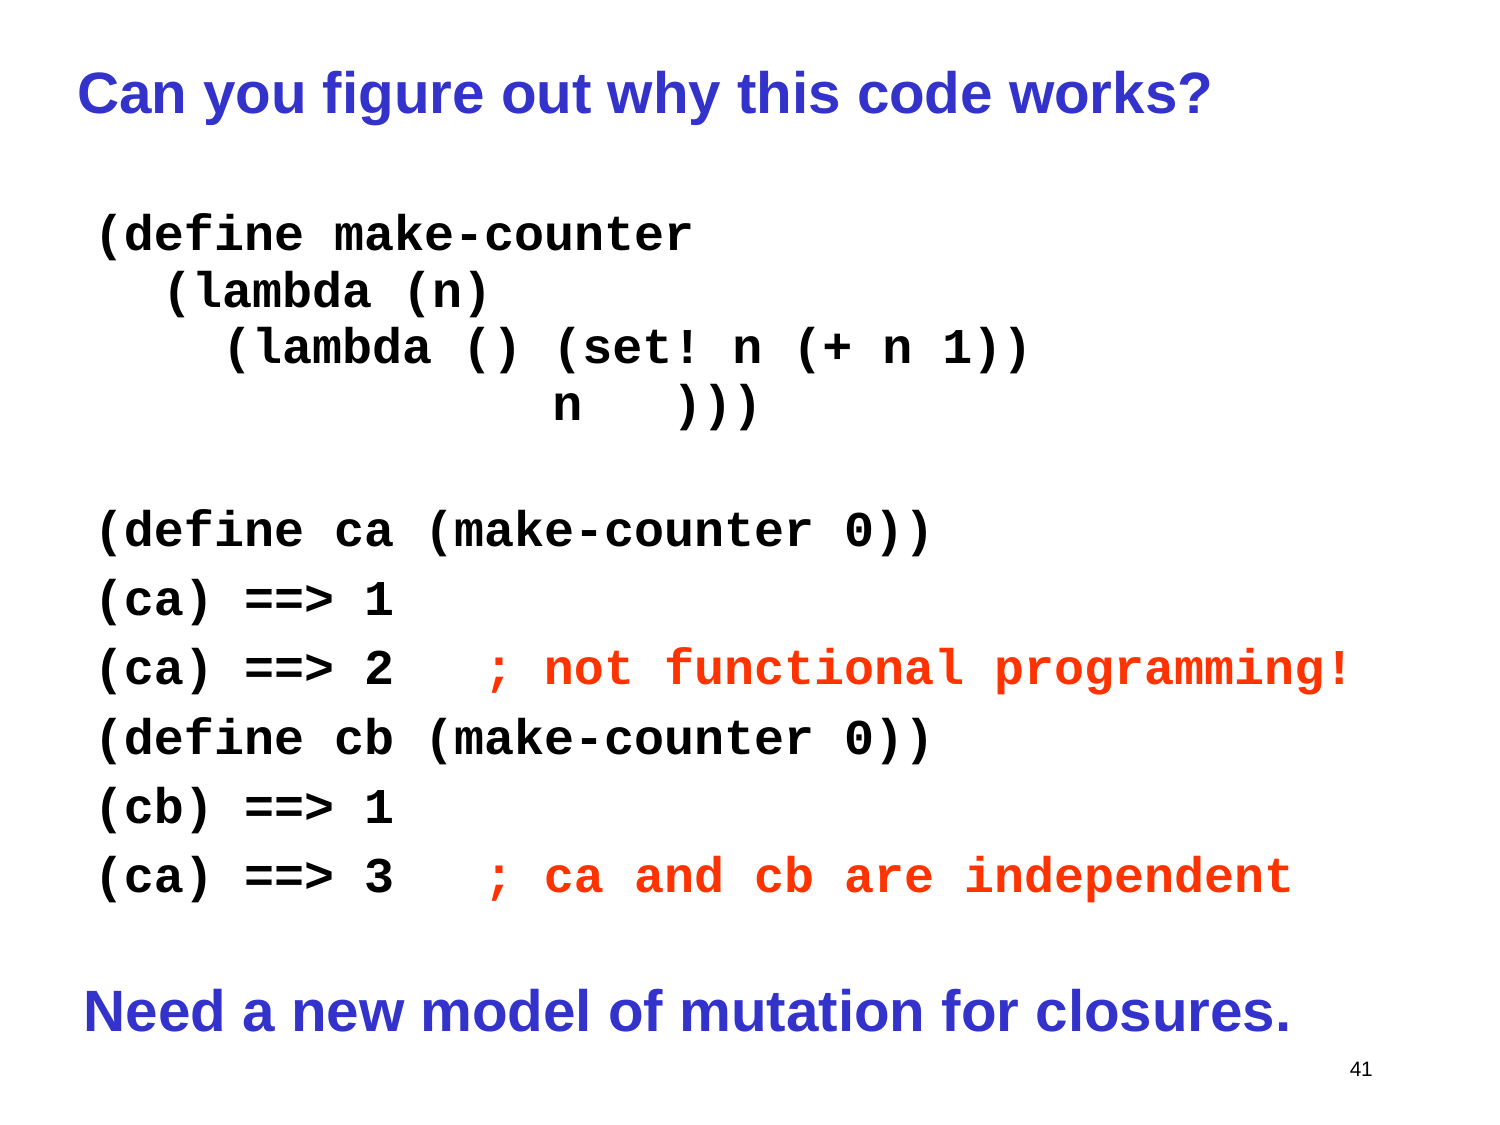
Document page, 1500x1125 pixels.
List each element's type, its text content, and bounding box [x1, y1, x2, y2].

list (define make-counter (lambda (n) (lambda () (set! n (+ n 1)) n ))) (define ca (make-counter 0)) (ca) ==> 1 (ca) ==> 2 ; not functional programming! (define cb (make-counter 0)) (cb) ==> 1 (ca) ==> 3 ; ca and cb are independent [49, 200, 1450, 939]
title Need a new model of mutation for closures. [69, 942, 1345, 1081]
title Can you figure out why this code works? [62, 24, 1338, 163]
